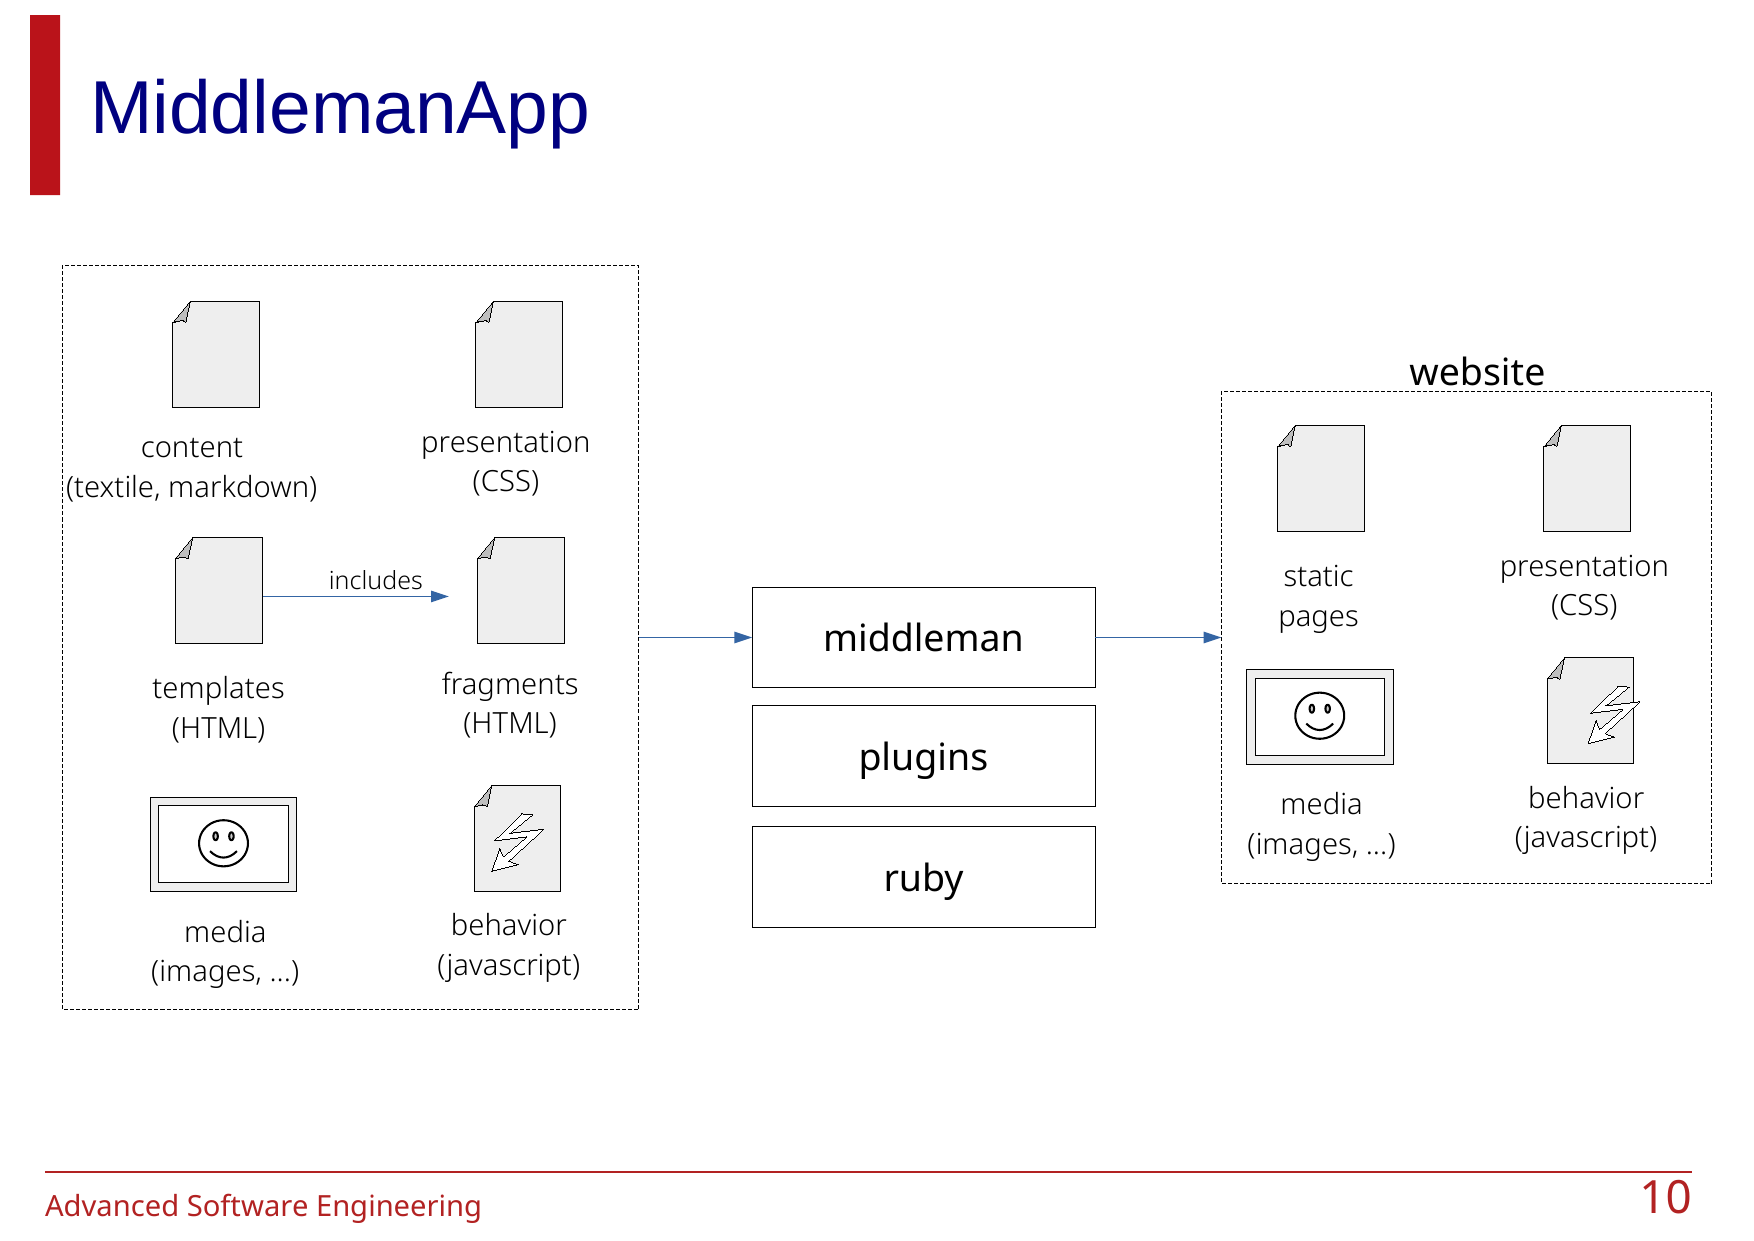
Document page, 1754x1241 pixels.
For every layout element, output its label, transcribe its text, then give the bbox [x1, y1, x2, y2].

text_box [1543, 425, 1631, 532]
text_box [1246, 669, 1394, 765]
text_box media (images, ...) [1196, 775, 1447, 886]
text_box [172, 301, 260, 408]
text_box media (images, ...) [100, 903, 351, 1014]
text_box [1547, 657, 1640, 764]
title MiddlemanApp [90, 19, 1726, 196]
text_box static pages [1263, 548, 1390, 631]
text_box behavior (javascript) [1500, 769, 1704, 886]
text_box [475, 301, 563, 408]
text_box fragments (HTML) [427, 655, 618, 760]
text_box [477, 537, 565, 644]
text_box templates (HTML) [137, 660, 326, 765]
text_box [474, 785, 561, 892]
text_box presentation (CSS) [406, 413, 635, 518]
text_box behavior (javascript) [422, 897, 620, 1014]
text_box content (textile, markdown) [51, 419, 388, 536]
text_box [150, 797, 297, 892]
text_box includes [274, 555, 478, 614]
text_box middleman [752, 587, 1096, 688]
text_box [175, 537, 263, 644]
text_box plugins [752, 705, 1096, 807]
text_box [1277, 425, 1365, 532]
text_box presentation (CSS) [1485, 537, 1712, 654]
text_box ruby [752, 826, 1096, 928]
text_box website [1394, 338, 1581, 397]
